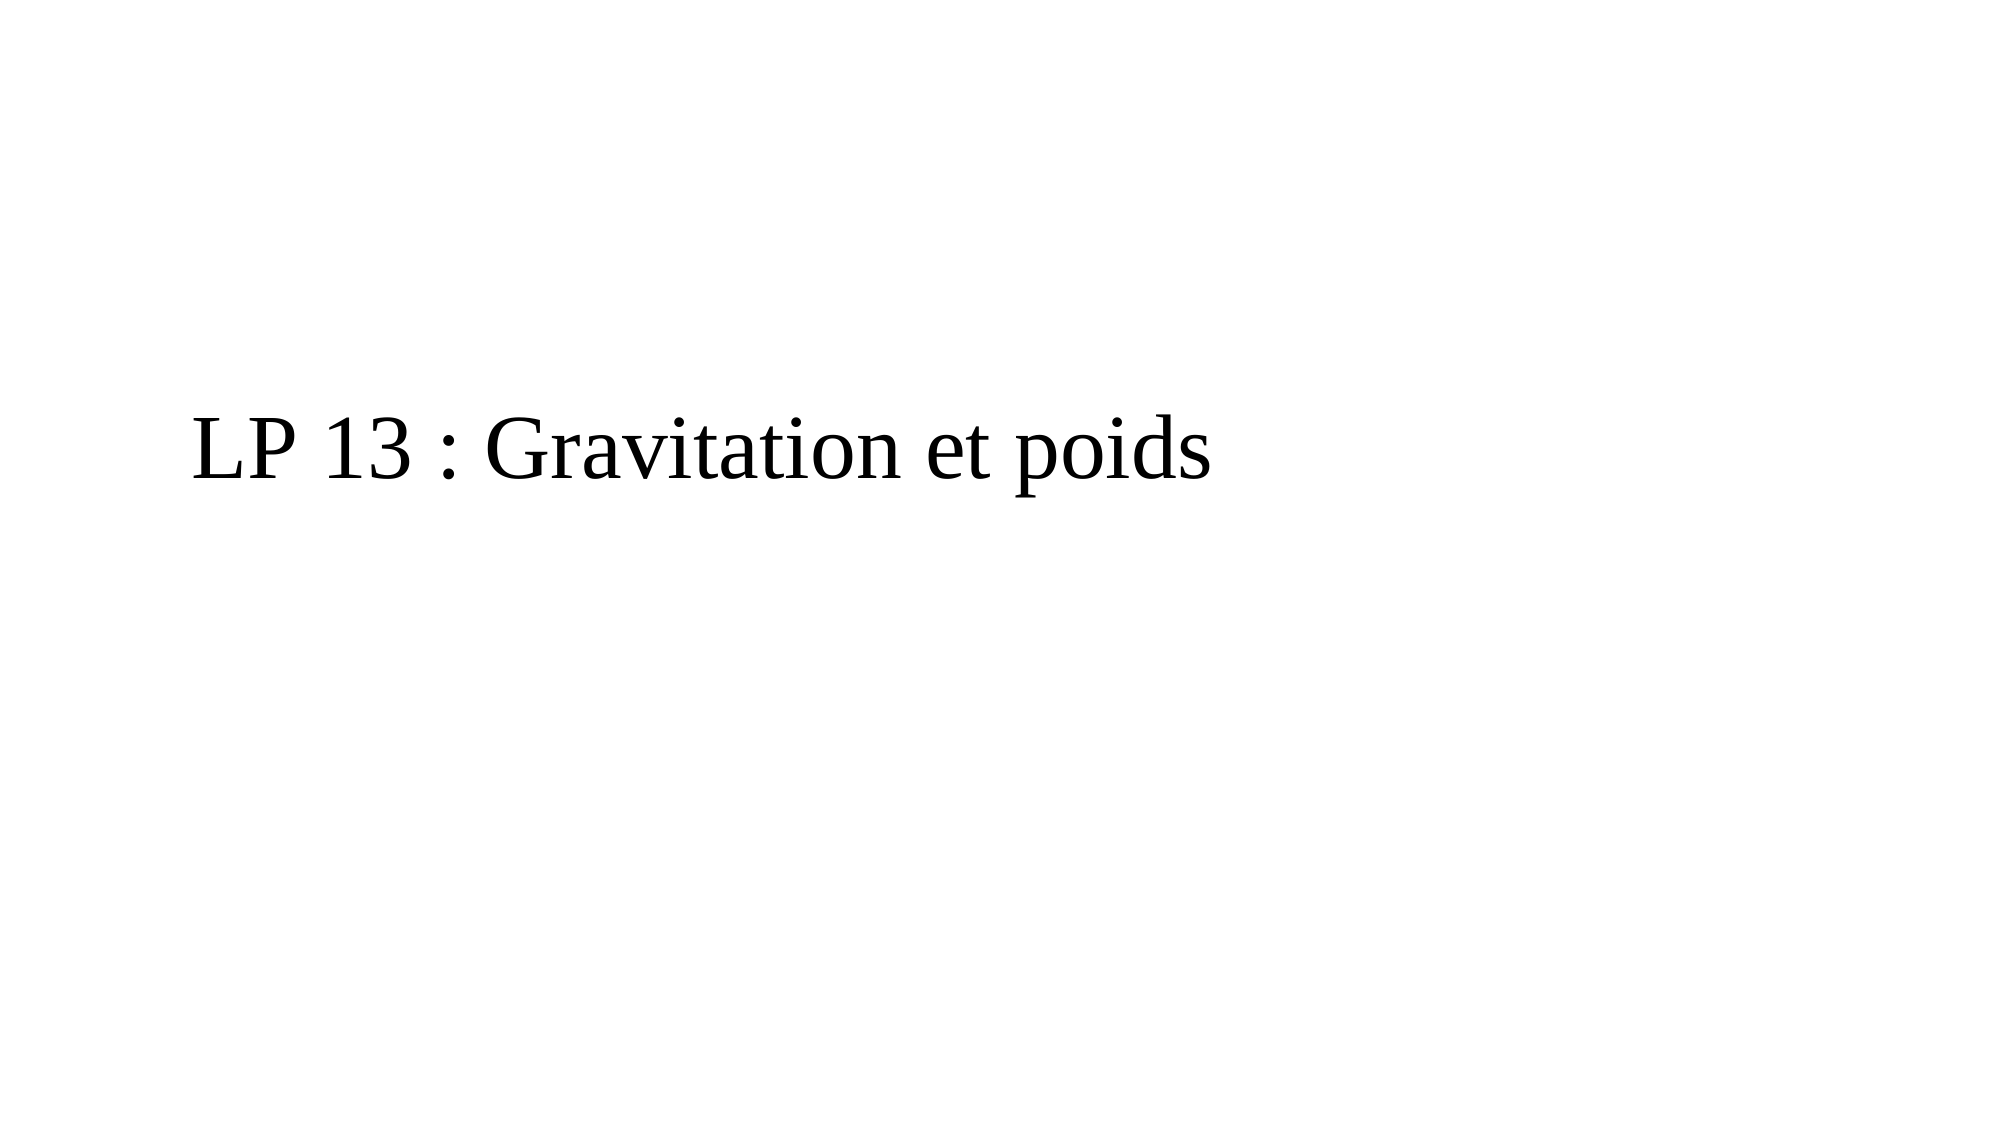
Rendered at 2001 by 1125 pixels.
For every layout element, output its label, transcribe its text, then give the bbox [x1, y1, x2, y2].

text_box LP 13 : Gravitation et poids [177, 389, 1252, 507]
